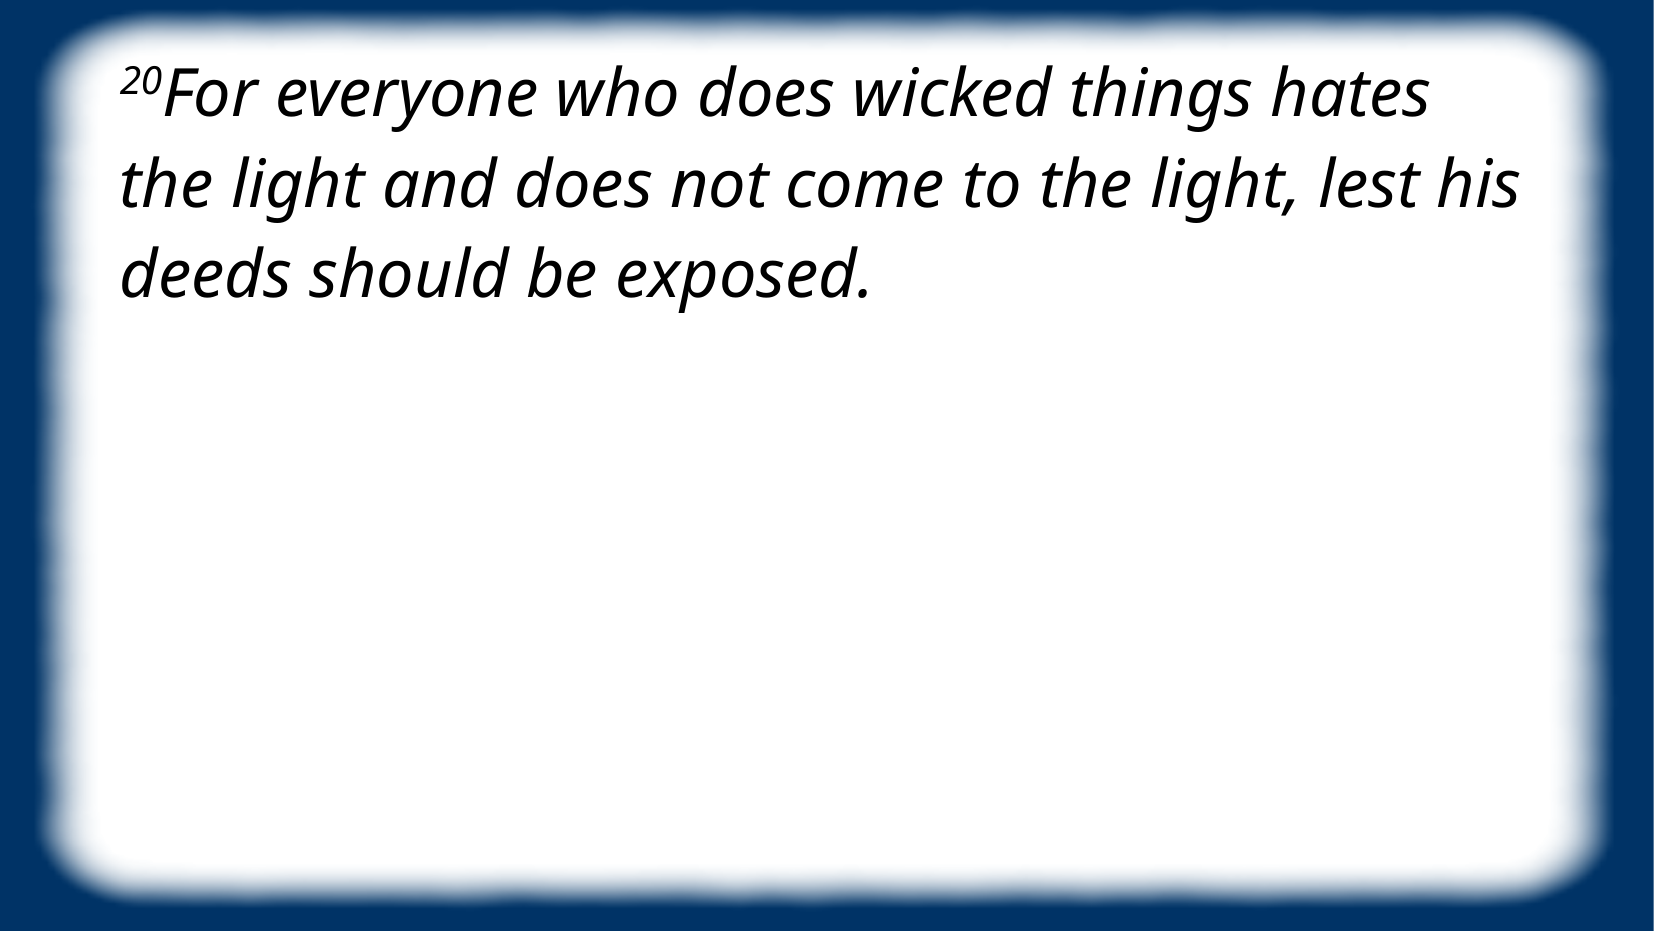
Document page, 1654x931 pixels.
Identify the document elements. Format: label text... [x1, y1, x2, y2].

picture [0, 0, 1654, 931]
text_box 20For everyone who does wicked things hates the light and does not come to the light, lest his deeds should be exposed. [105, 37, 1546, 346]
